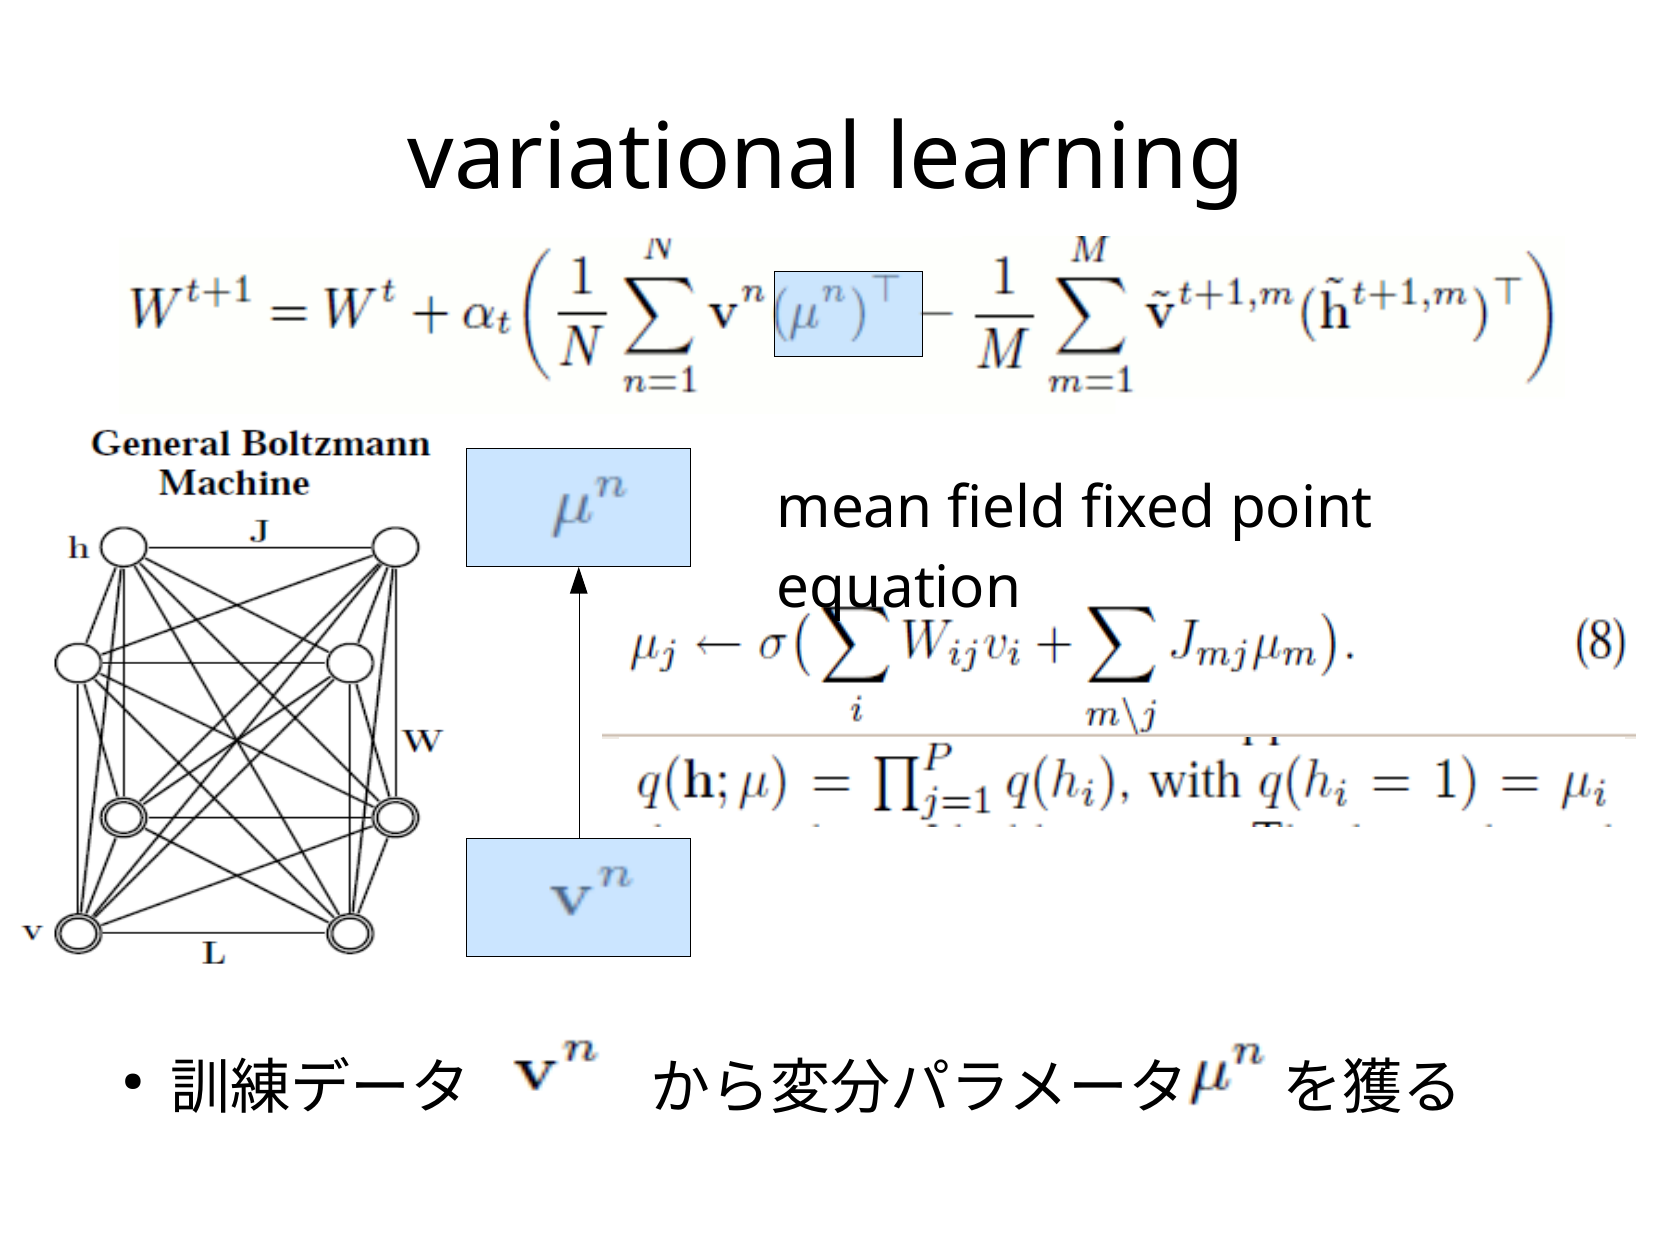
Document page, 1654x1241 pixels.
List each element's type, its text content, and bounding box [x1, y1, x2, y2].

text_box [774, 271, 923, 357]
list 訓練データ から変分パラメータ を獲る [106, 1039, 1554, 1128]
title variational learning [82, 56, 1571, 250]
picture [602, 560, 1636, 827]
text_box mean field fixed point equation [761, 458, 1577, 532]
picture [513, 1030, 603, 1117]
text_box [466, 838, 691, 957]
picture [5, 236, 1565, 975]
picture [1187, 1033, 1281, 1114]
text_box [466, 448, 691, 567]
